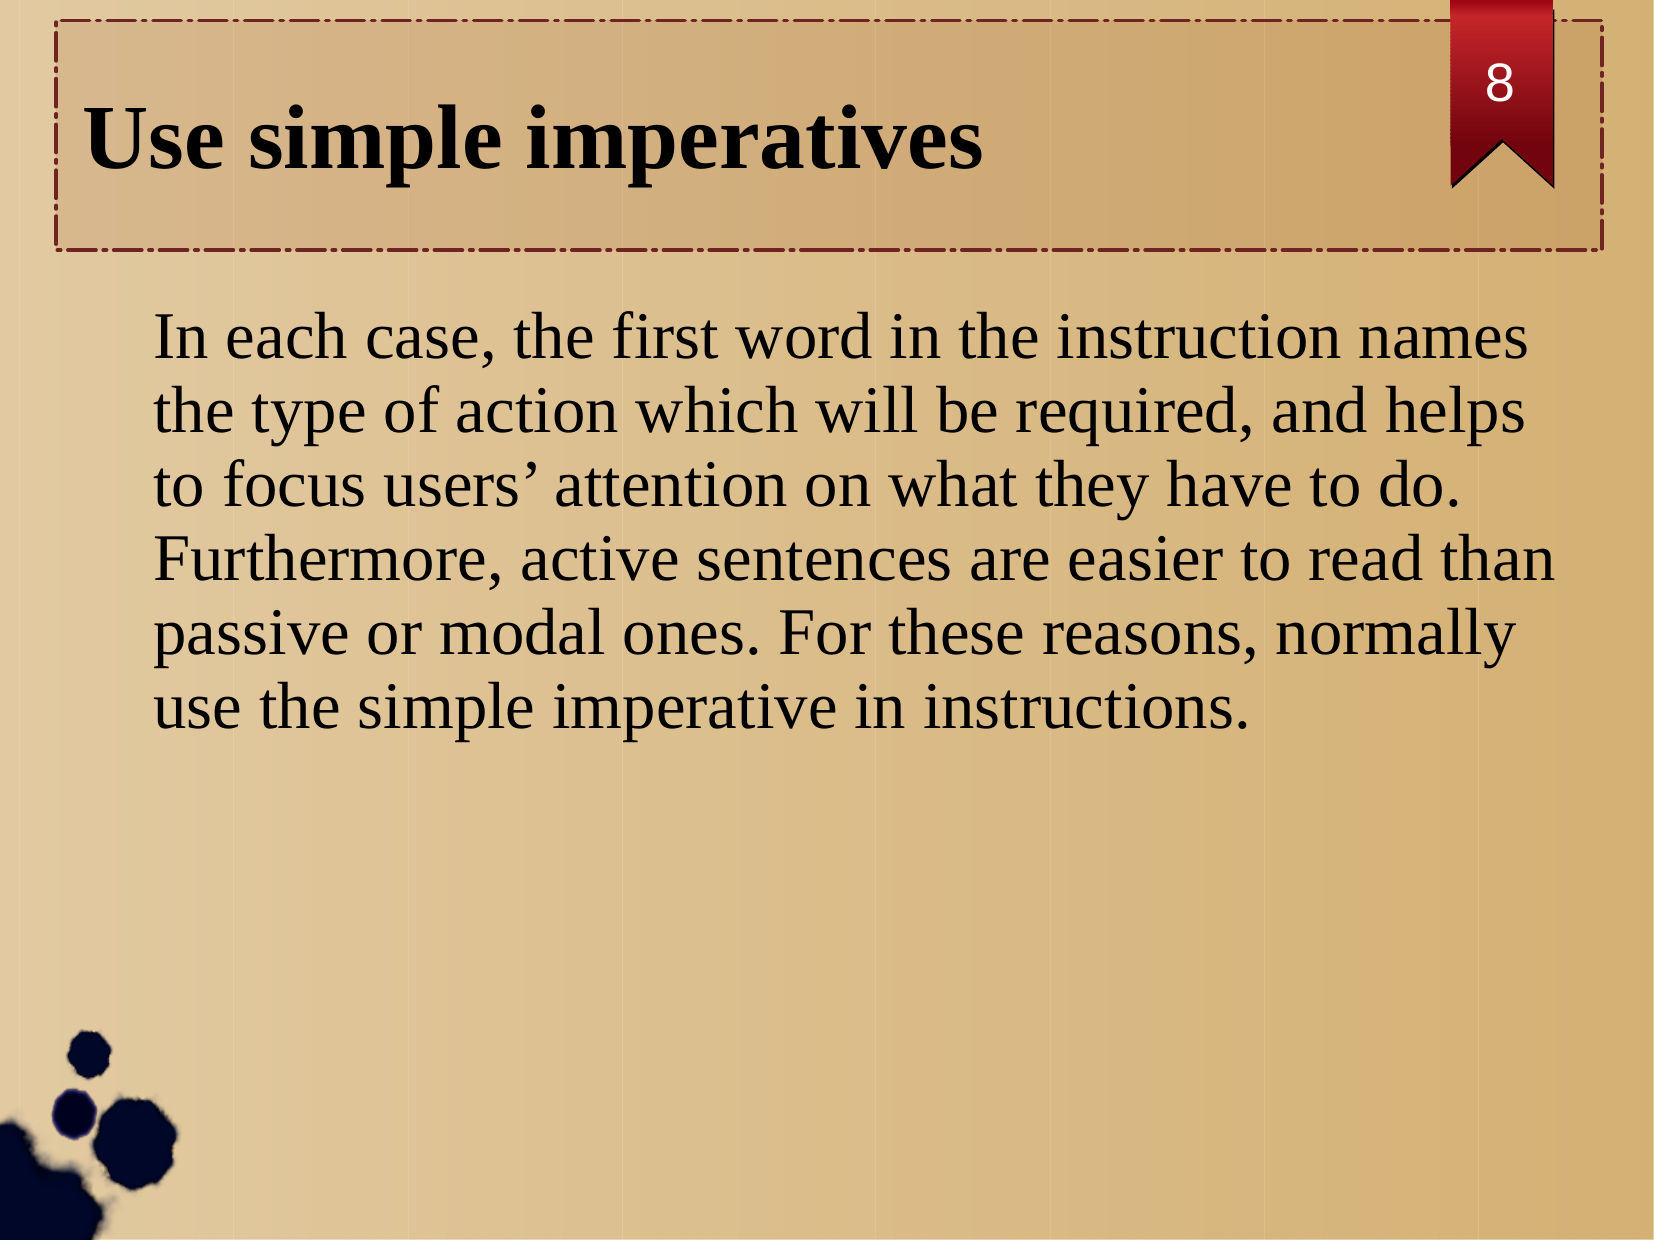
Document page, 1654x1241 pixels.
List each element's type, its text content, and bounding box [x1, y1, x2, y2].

title Use simple imperatives [82, 47, 1412, 229]
text_box 8 [1455, 45, 1546, 121]
list In each case, the first word in the instruction names the type of action which will be required, and helps to focus users’ attention on what they have to do. Furthermore, active sentences are easier to read than passive or modal ones. For these reasons, normally use the simple imperative in instructions. [82, 299, 1571, 1019]
